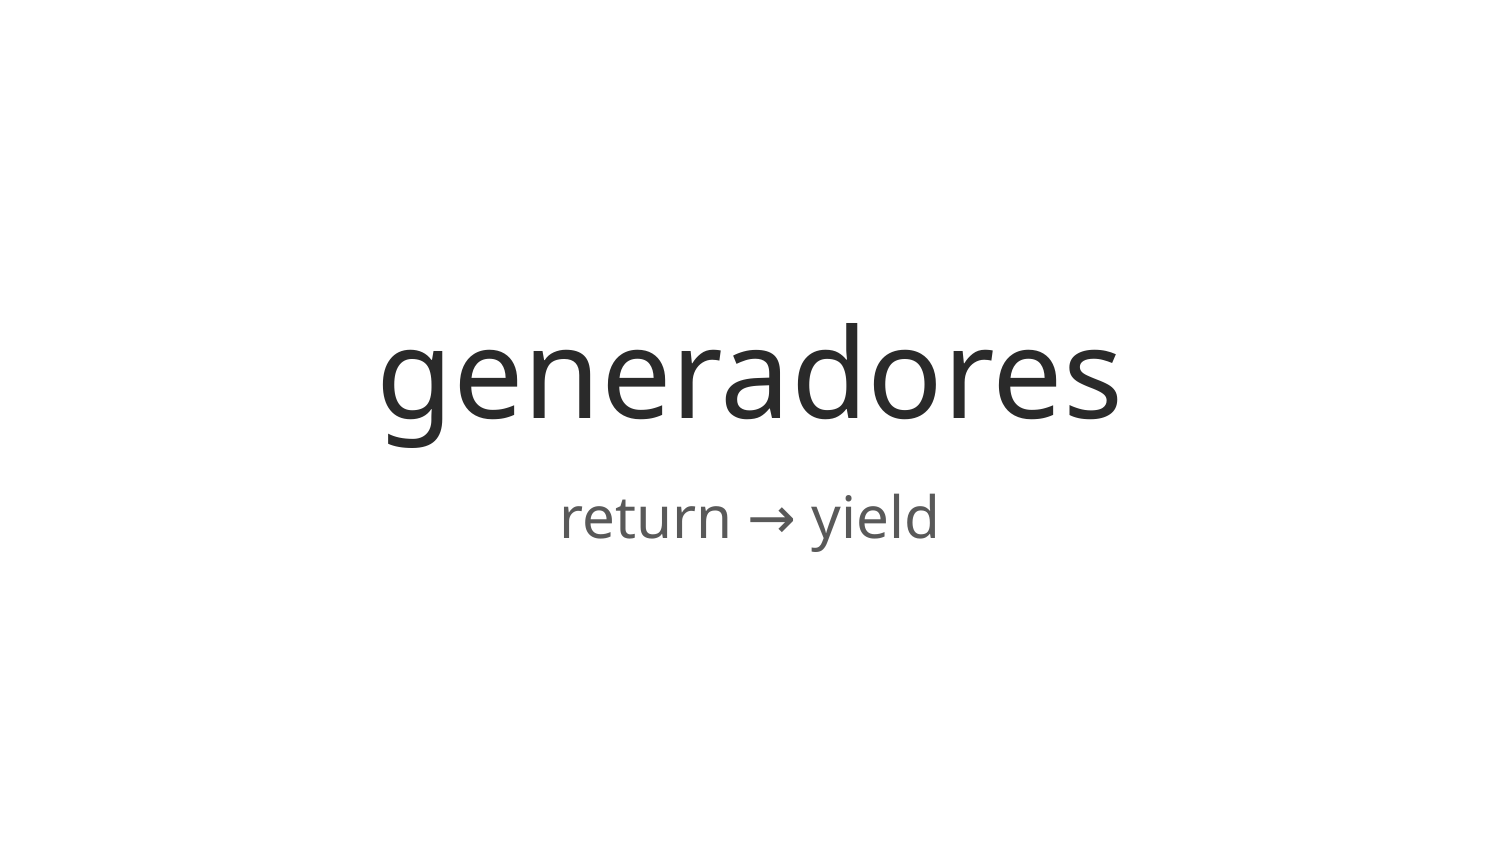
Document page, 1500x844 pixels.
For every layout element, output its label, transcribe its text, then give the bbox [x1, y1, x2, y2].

title generadores [51, 122, 1449, 459]
subtitle return → yield [51, 464, 1449, 595]
